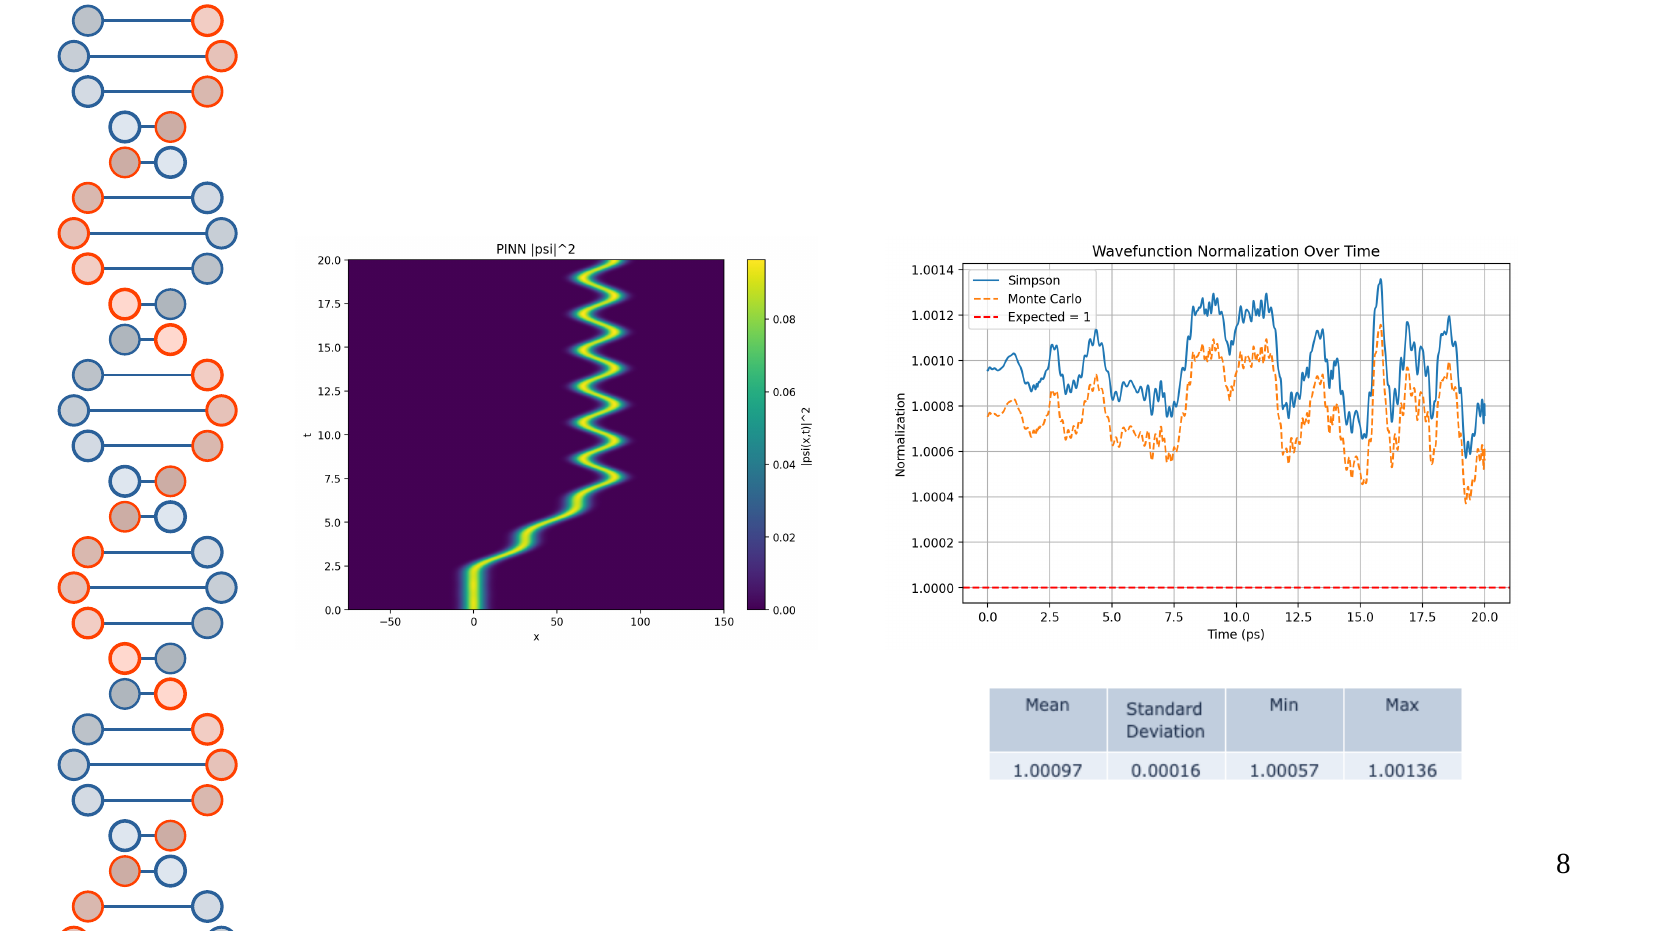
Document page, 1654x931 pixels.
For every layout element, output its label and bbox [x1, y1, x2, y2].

picture [885, 236, 1518, 650]
picture [976, 676, 1477, 798]
picture [295, 236, 818, 650]
